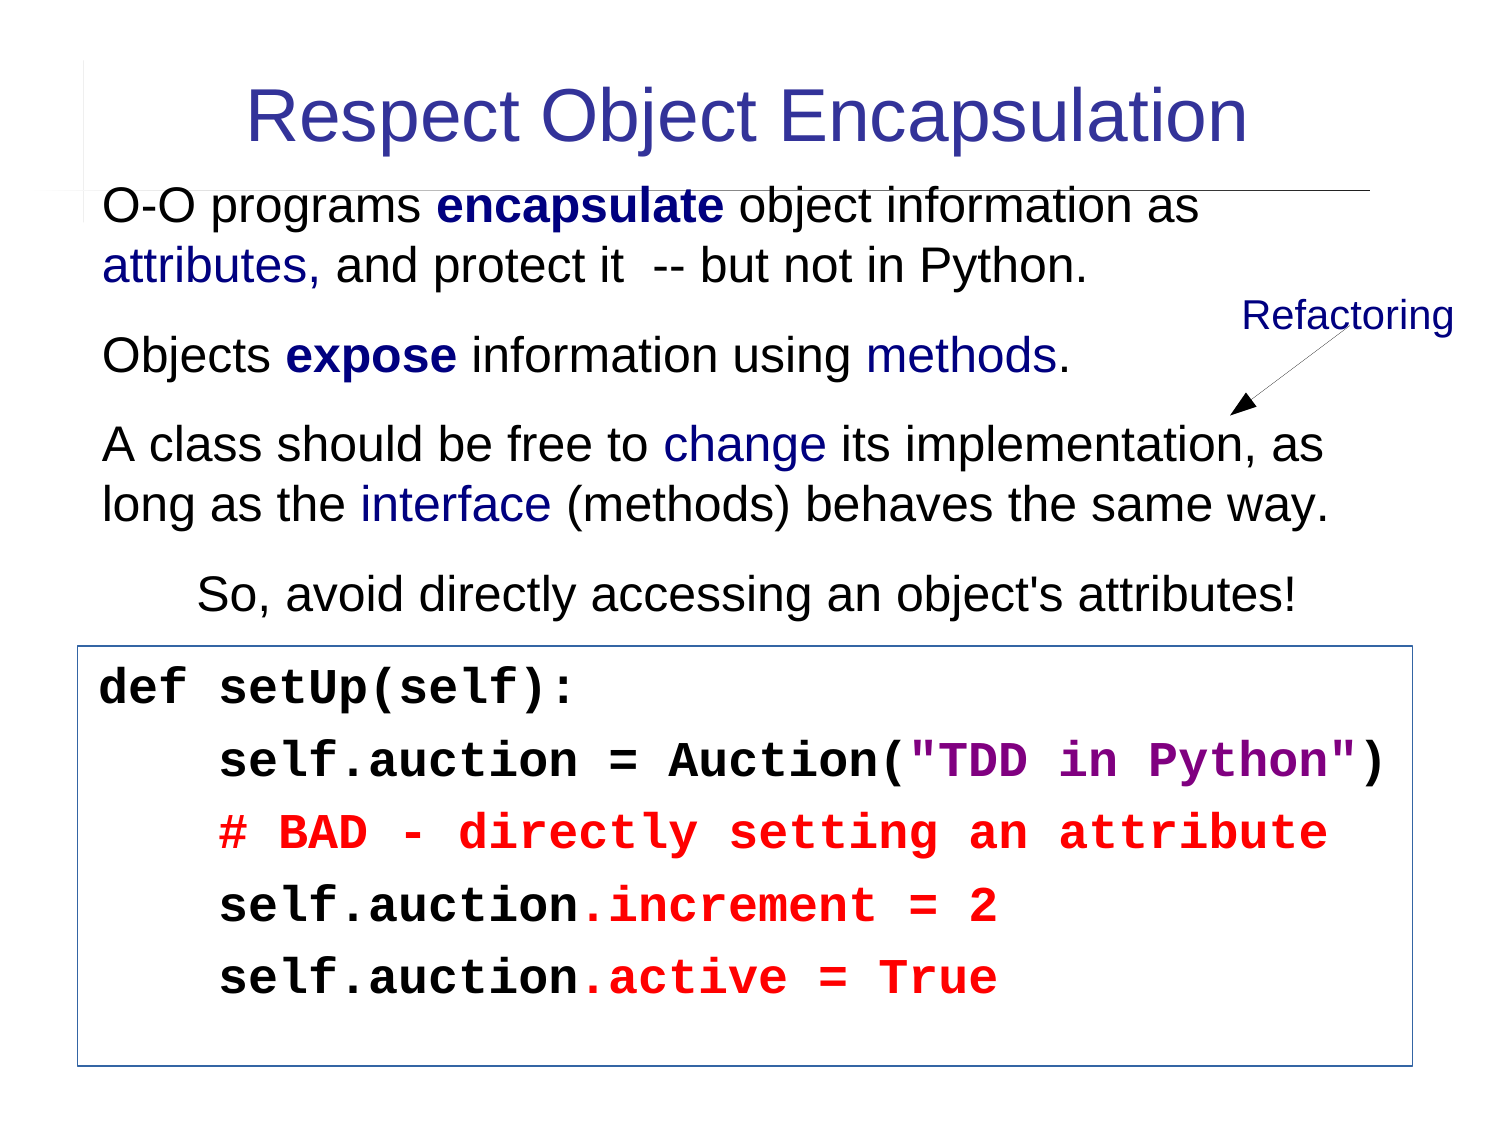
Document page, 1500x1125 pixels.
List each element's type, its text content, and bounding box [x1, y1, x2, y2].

text_box def setUp(self): self.auction = Auction("TDD in Python") # BAD - directly setting an attribute self.auction.increment = 2 self.auction.active = True [77, 646, 1413, 1066]
title Respect Object Encapsulation [100, 42, 1395, 165]
text_box O-O programs encapsulate object information as attributes, and protect it -- but not in Python. Objects expose information using methods. A class should be free to change its implementation, as long as the interface (methods) behaves the same way. So, avoid directly accessing an object's attributes! [87, 165, 1408, 438]
text_box Refactoring [1226, 280, 1471, 346]
